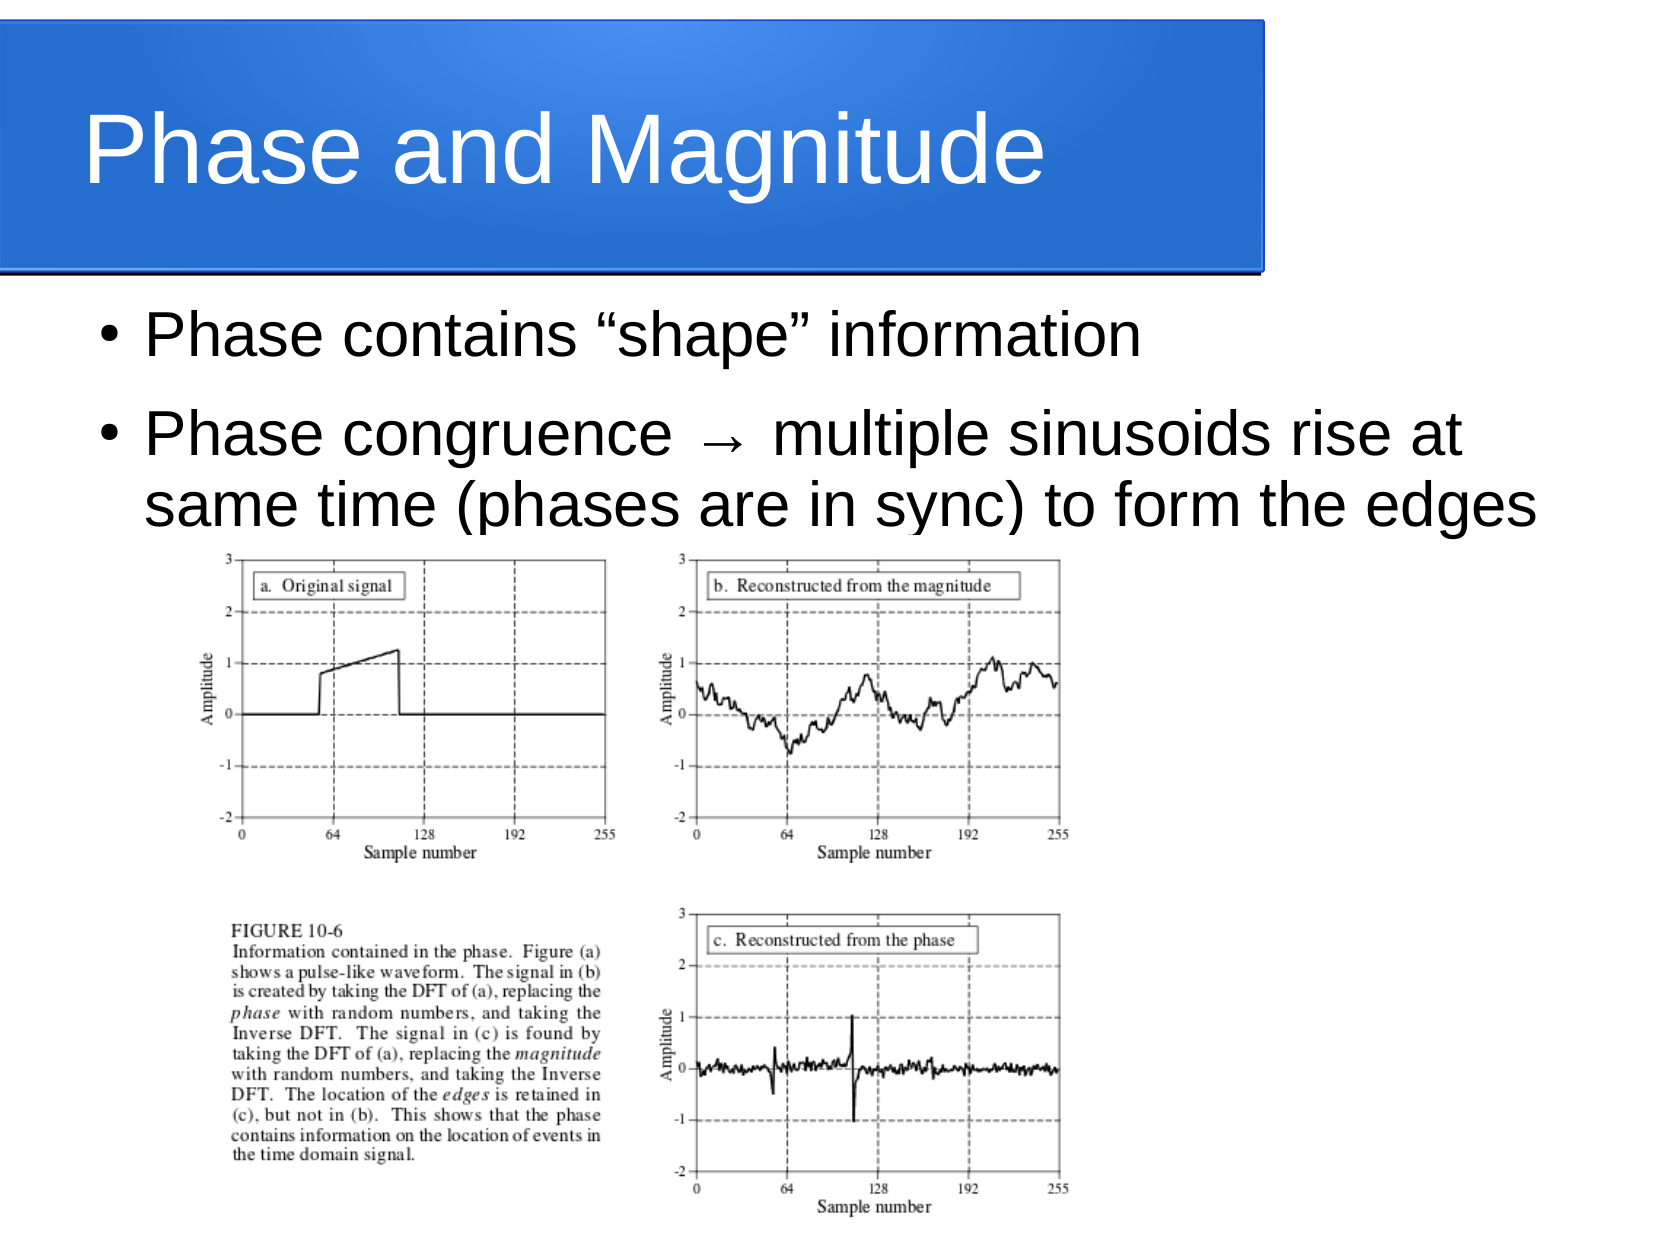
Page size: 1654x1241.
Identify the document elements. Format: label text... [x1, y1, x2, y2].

title Phase and Magnitude [82, 47, 1235, 252]
picture [195, 535, 1090, 1226]
list Phase contains “shape” information Phase congruence → multiple sinusoids rise at same time (phases are in sync) to form the edges [82, 299, 1571, 575]
